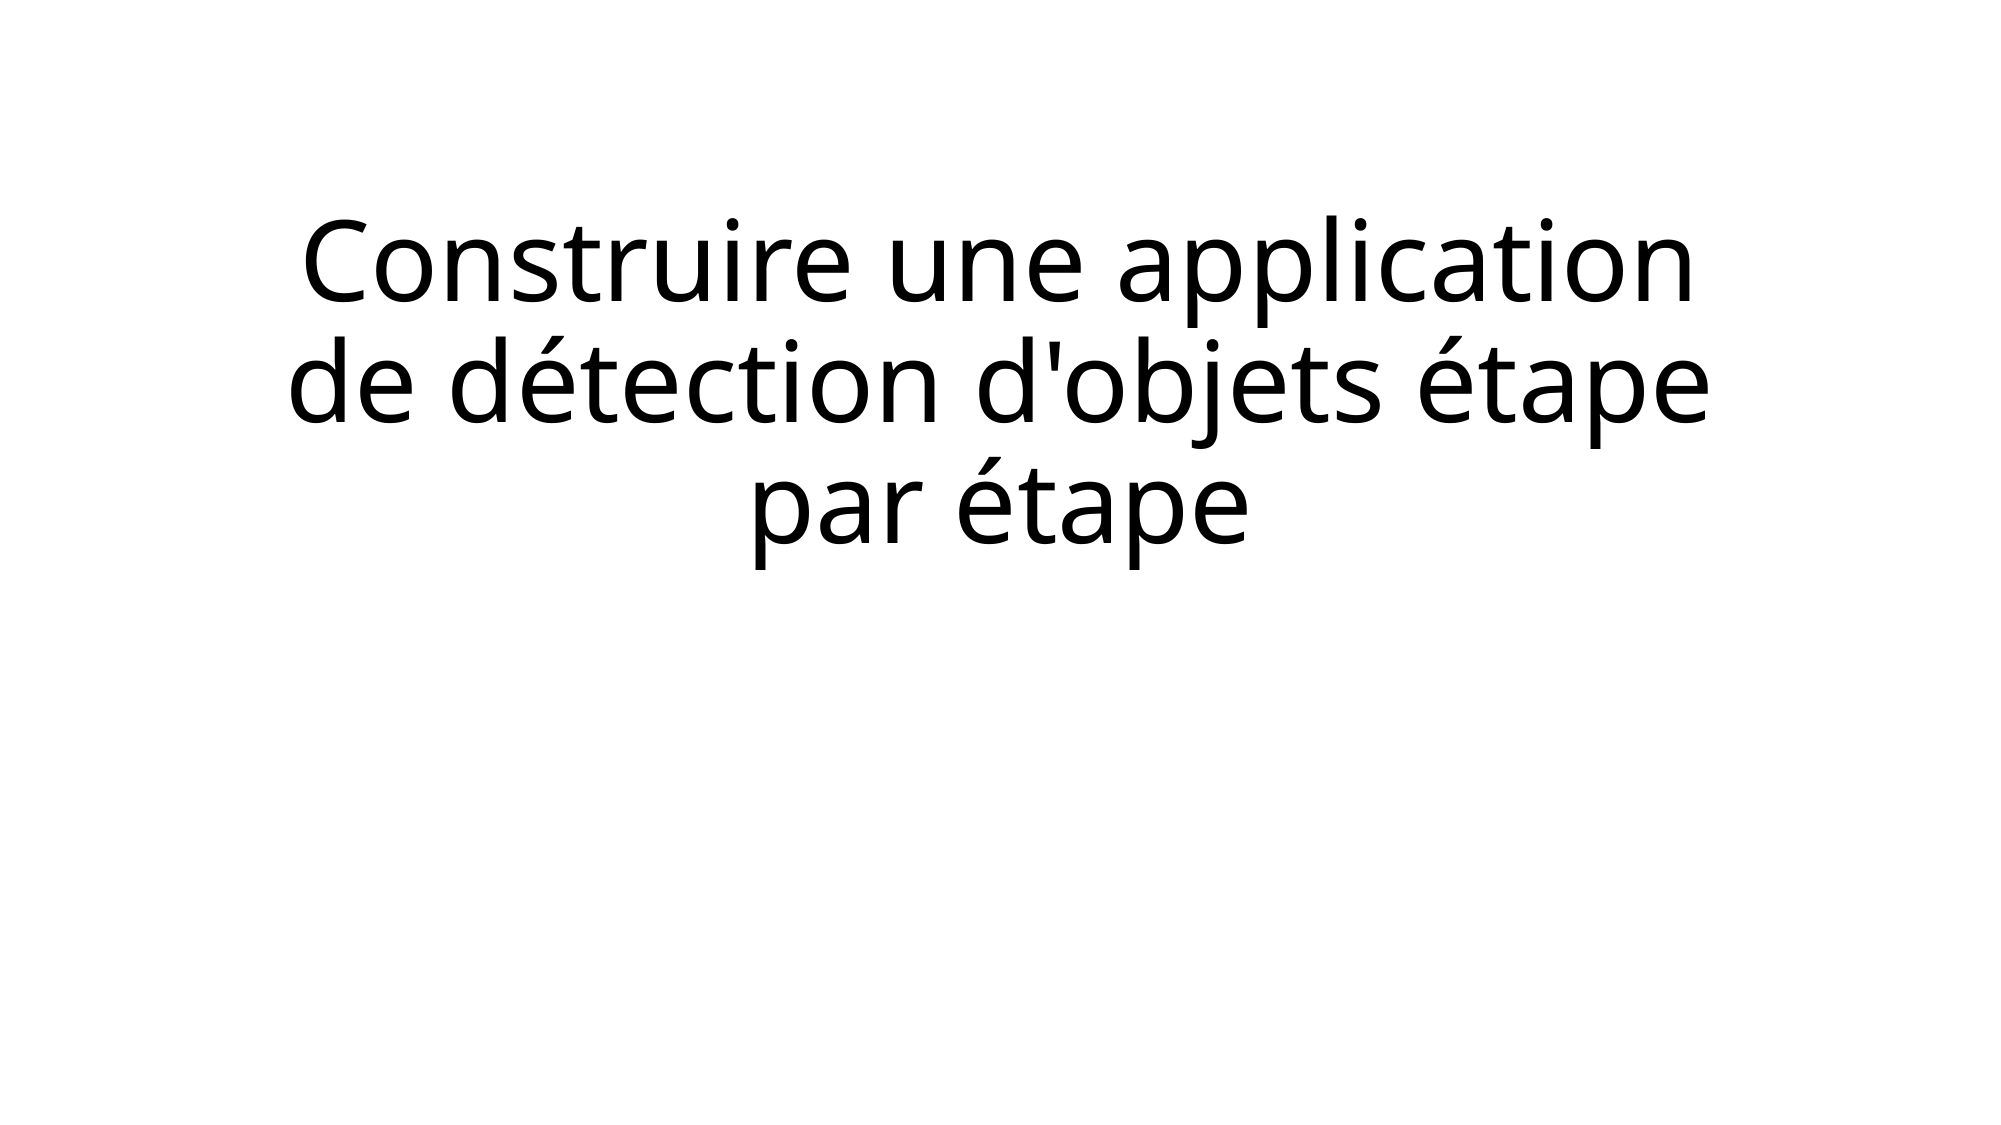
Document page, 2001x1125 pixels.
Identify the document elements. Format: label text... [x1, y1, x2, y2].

title Construire une application de détection d'objets étape par étape [249, 184, 1750, 576]
